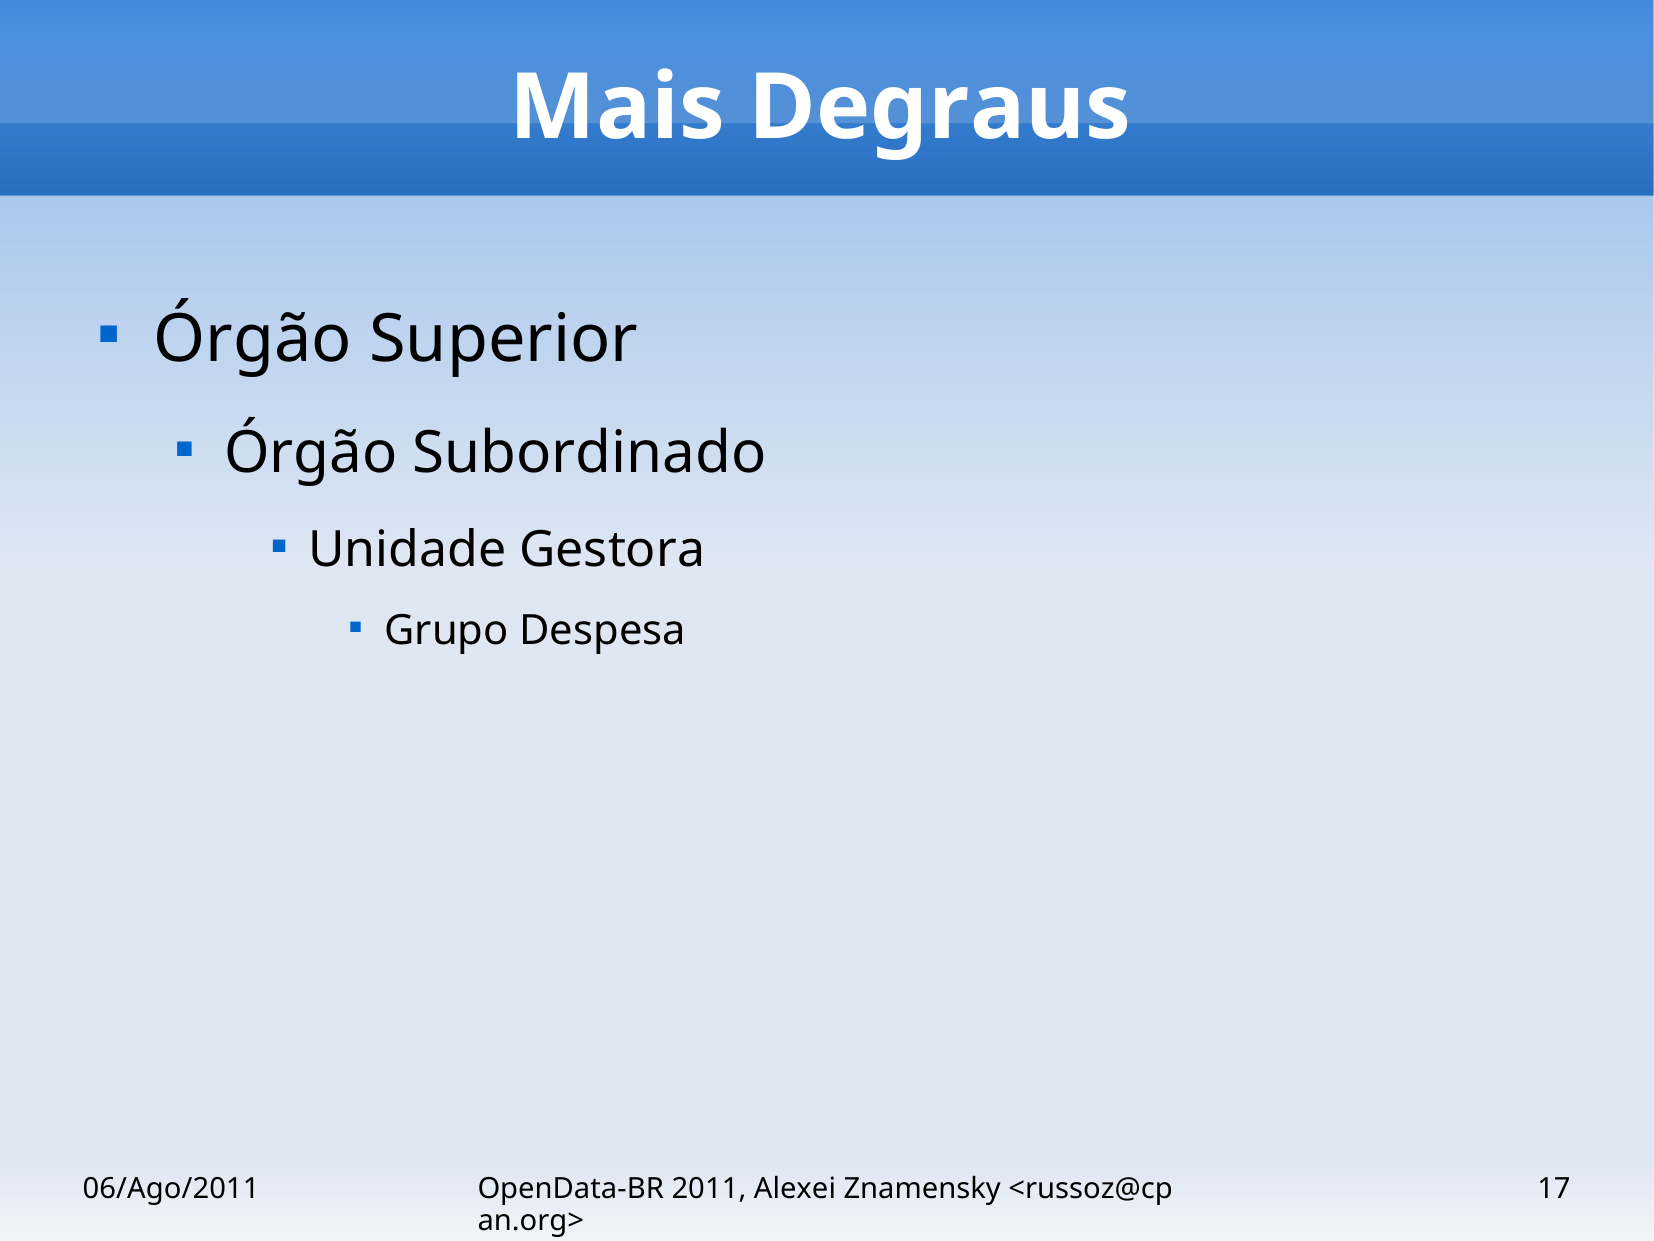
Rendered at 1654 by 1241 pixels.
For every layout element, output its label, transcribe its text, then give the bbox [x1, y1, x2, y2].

picture [0, 0, 1654, 1241]
list Órgão Superior Órgão Subordinado Unidade Gestora Grupo Despesa [82, 290, 1571, 1094]
title Mais Degraus [76, 0, 1565, 208]
